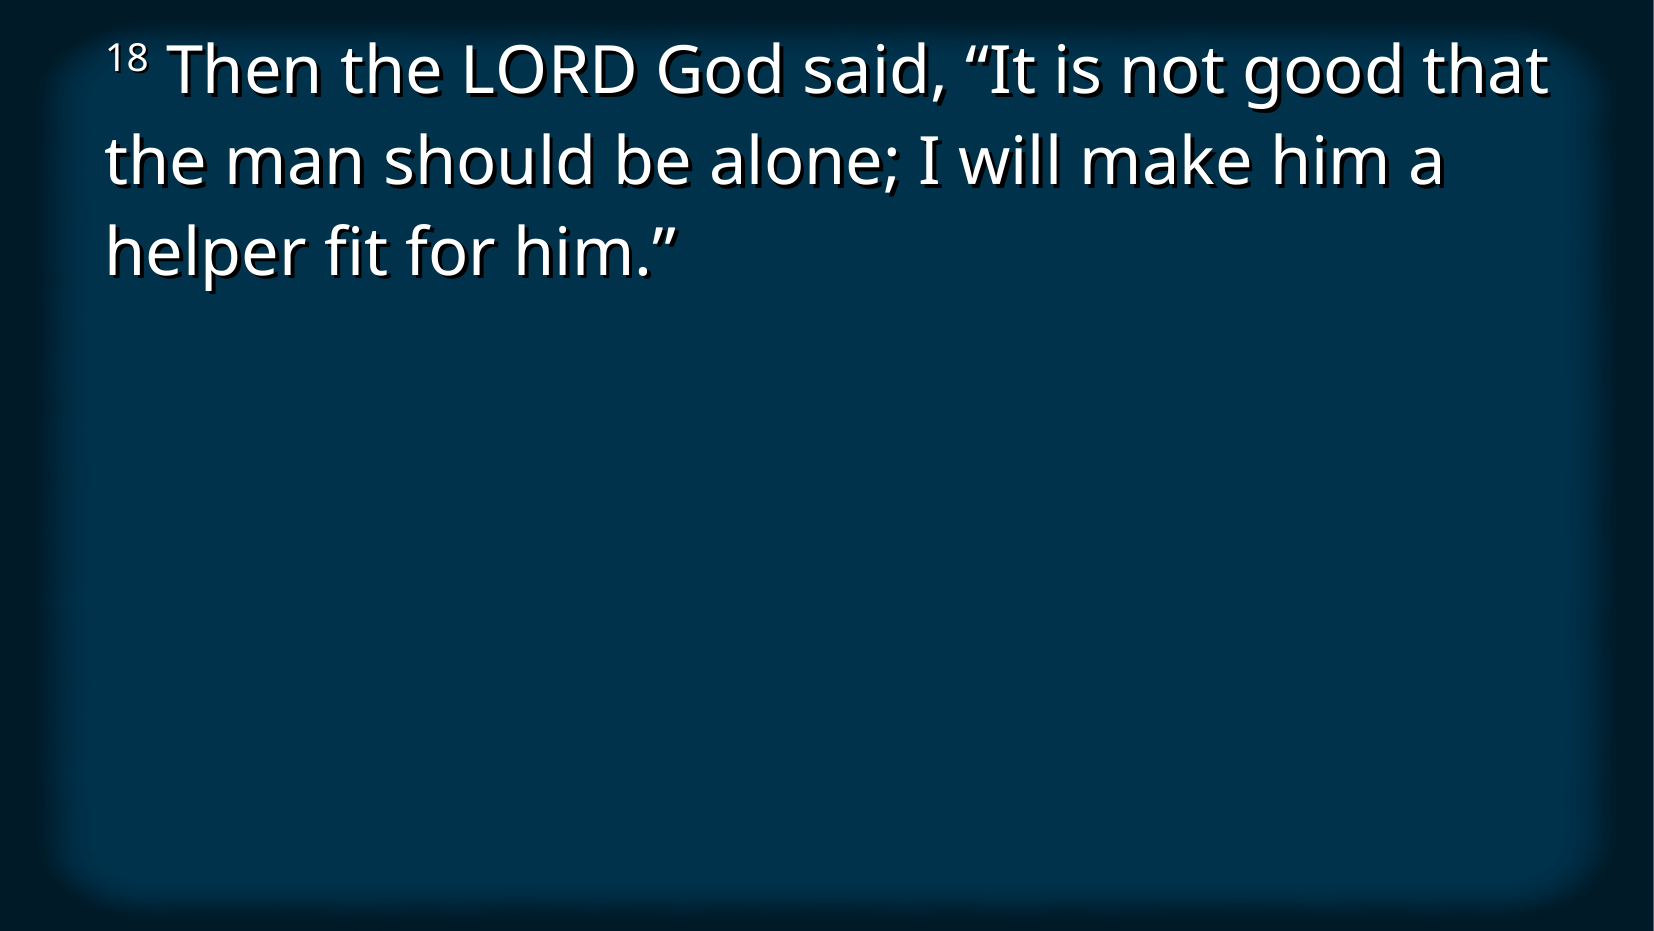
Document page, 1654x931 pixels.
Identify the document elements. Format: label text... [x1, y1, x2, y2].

text_box 18 Then the LORD God said, “It is not good that the man should be alone; I will make him a helper fit for him.” [90, 15, 1576, 374]
picture [0, 0, 1654, 931]
